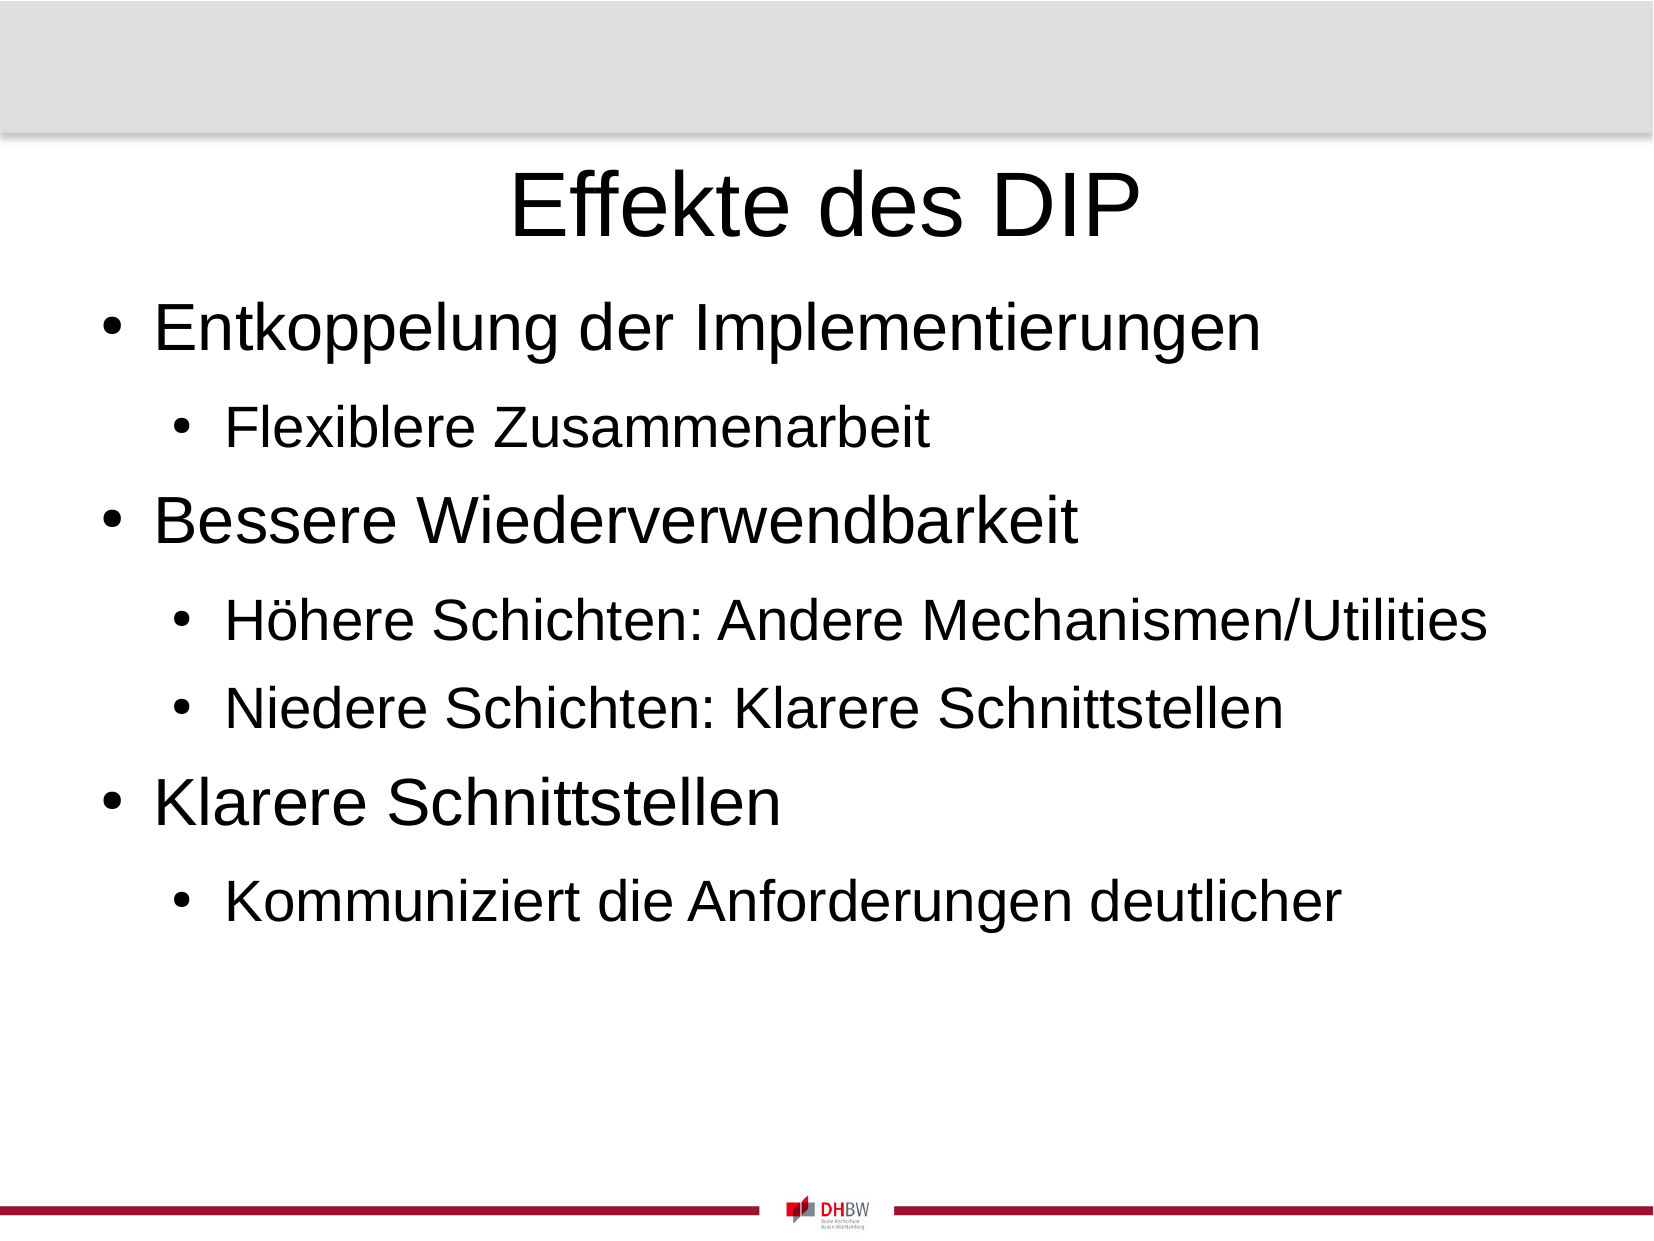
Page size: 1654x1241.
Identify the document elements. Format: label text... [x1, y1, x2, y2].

list Entkoppelung der Implementierungen Flexiblere Zusammenarbeit Bessere Wiederverwendbarkeit Höhere Schichten: Andere Mechanismen/Utilities Niedere Schichten: Klarere Schnittstellen Klarere Schnittstellen Kommuniziert die Anforderungen deutlicher [82, 290, 1571, 1010]
title Effekte des DIP [82, 49, 1571, 257]
picture [0, 1, 1654, 1237]
